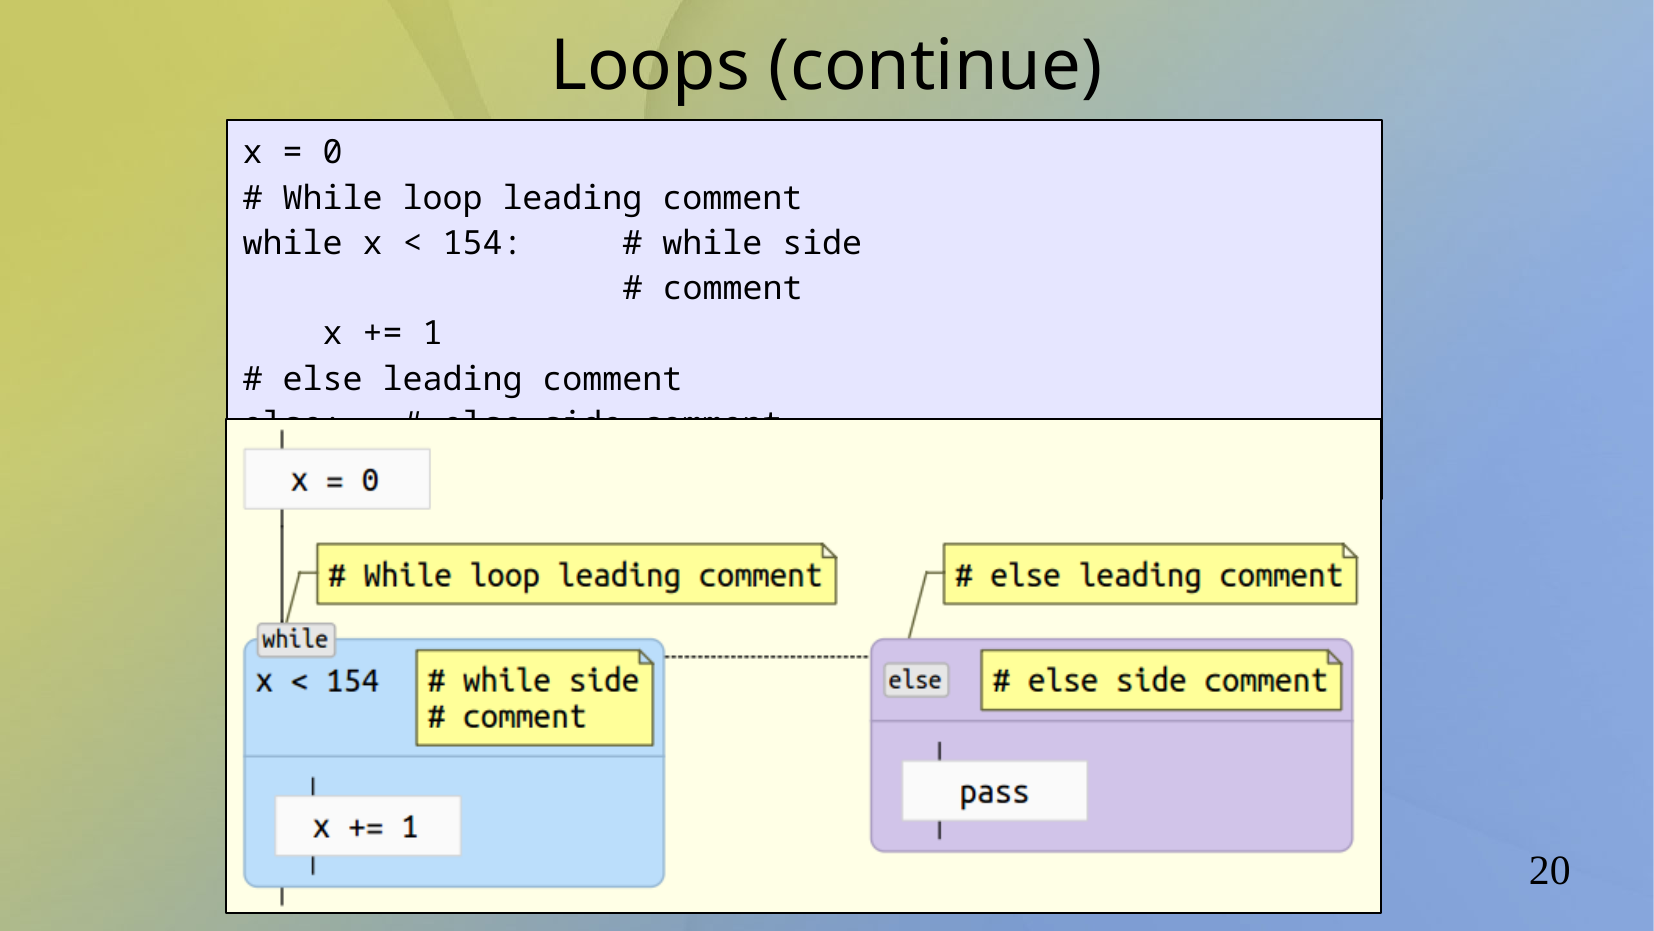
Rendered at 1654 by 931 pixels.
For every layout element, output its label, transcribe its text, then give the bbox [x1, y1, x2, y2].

title Loops (continue) [82, 18, 1571, 106]
picture [0, 0, 1654, 931]
text_box x = 0 # While loop leading comment while x < 154: # while side # comment x += 1 # else leading comment else: # else side comment pass [226, 120, 1382, 406]
